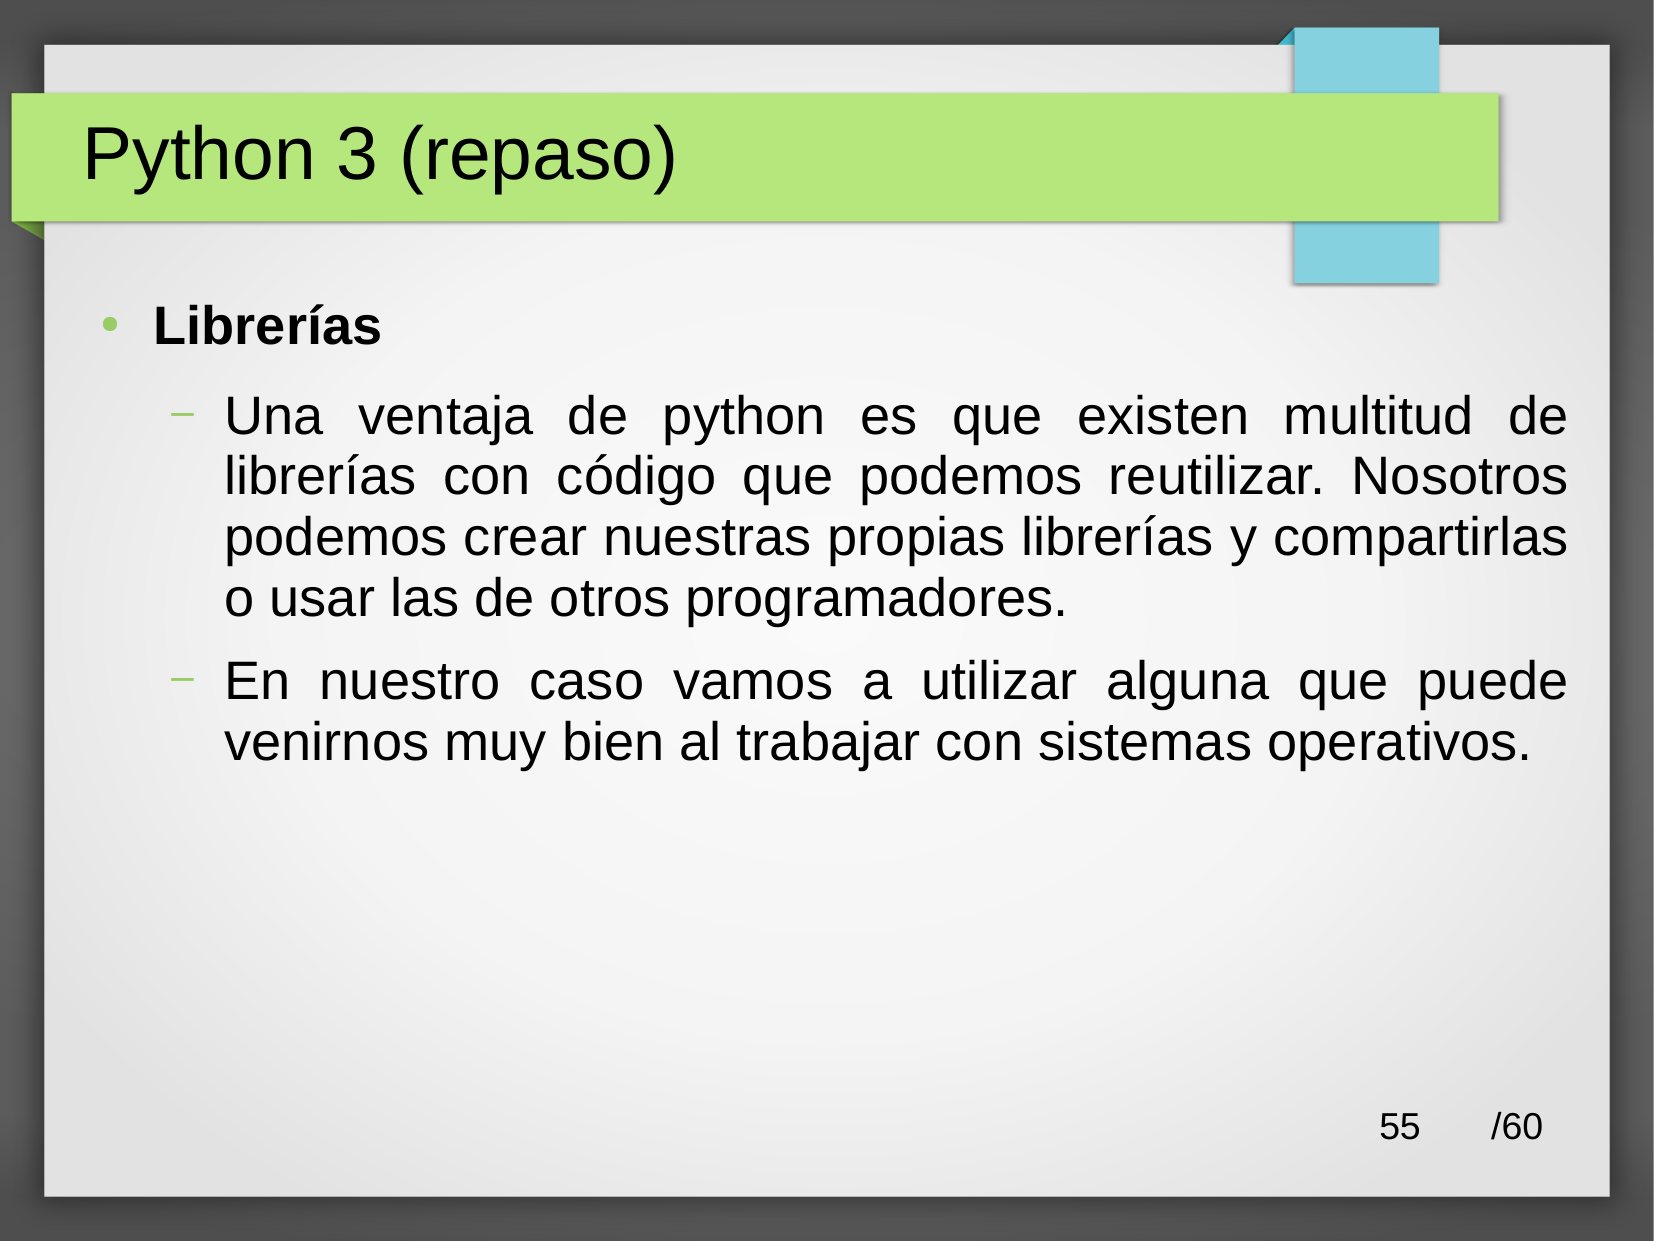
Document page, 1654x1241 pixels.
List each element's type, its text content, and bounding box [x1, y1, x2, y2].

list Librerías Una ventaja de python es que existen multitud de librerías con código que podemos reutilizar. Nosotros podemos crear nuestras propias librerías y compartirlas o usar las de otros programadores. En nuestro caso vamos a utilizar alguna que puede venirnos muy bien al trabajar con sistemas operativos. [82, 295, 1571, 1015]
picture [0, 0, 1654, 1241]
text_box <número> [1364, 1098, 1476, 1169]
title Python 3 (repaso) [82, 94, 1264, 213]
text_box /60 [1476, 1098, 1644, 1169]
